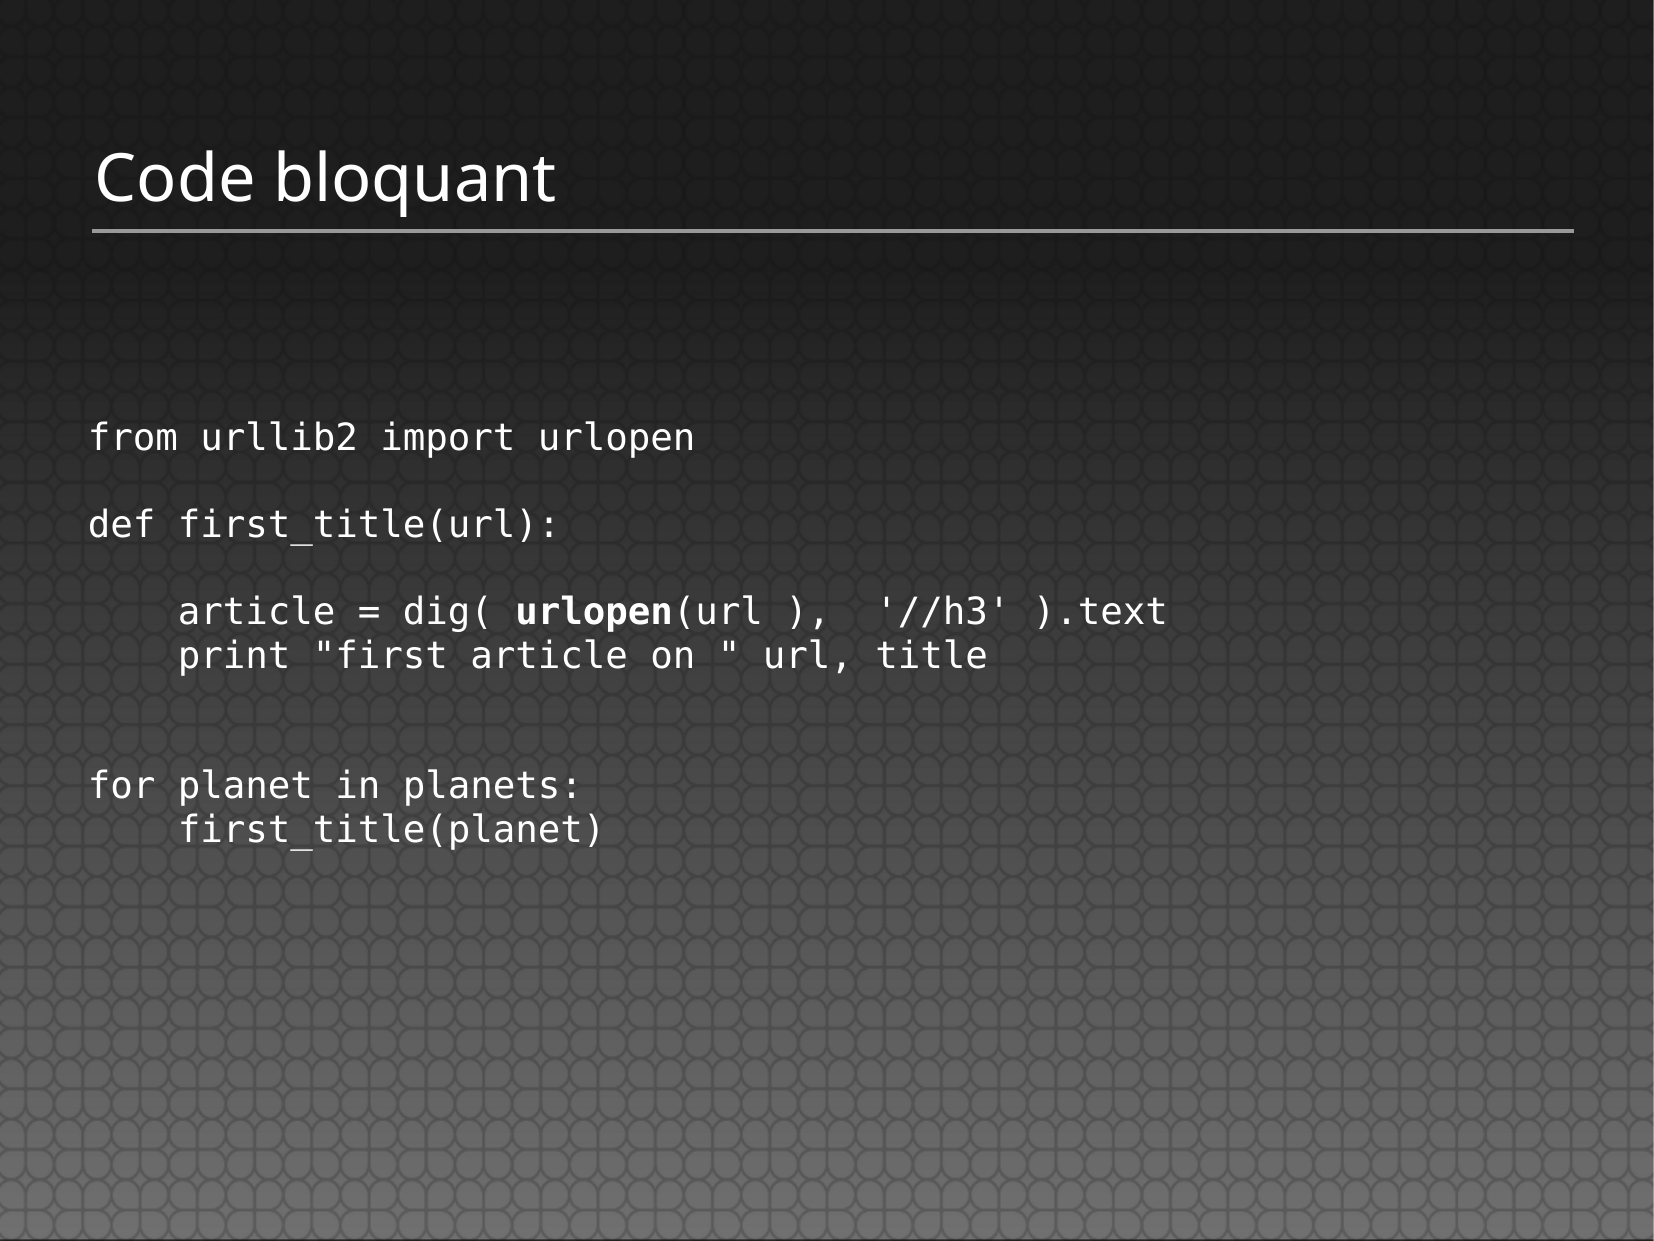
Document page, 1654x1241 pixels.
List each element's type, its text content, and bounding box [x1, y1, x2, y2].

picture [0, 0, 1654, 1241]
title Code bloquant [94, 100, 1426, 251]
title from urllib2 import urlopen def first_title(url): article = dig( urlopen(url ), '//h3' ).text print "first article on " url, title for planet in planets: first_title(planet) [87, 251, 1610, 1016]
